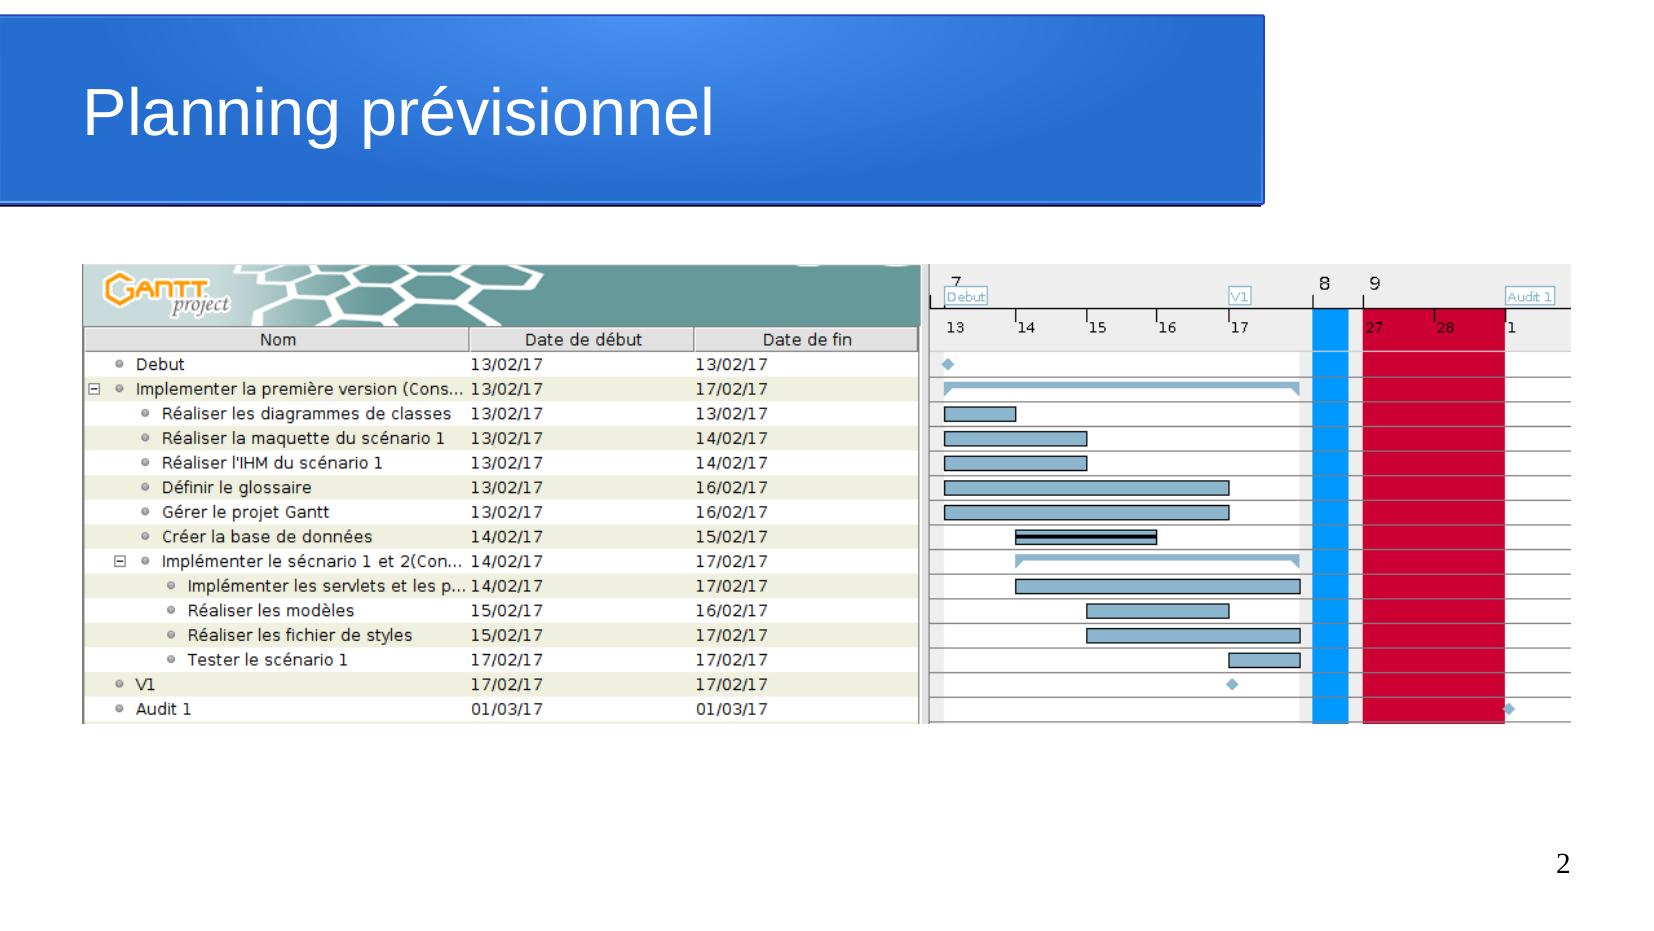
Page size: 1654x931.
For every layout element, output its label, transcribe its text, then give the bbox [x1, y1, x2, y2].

picture [82, 264, 1571, 724]
title Planning prévisionnel [82, 0, 1235, 225]
